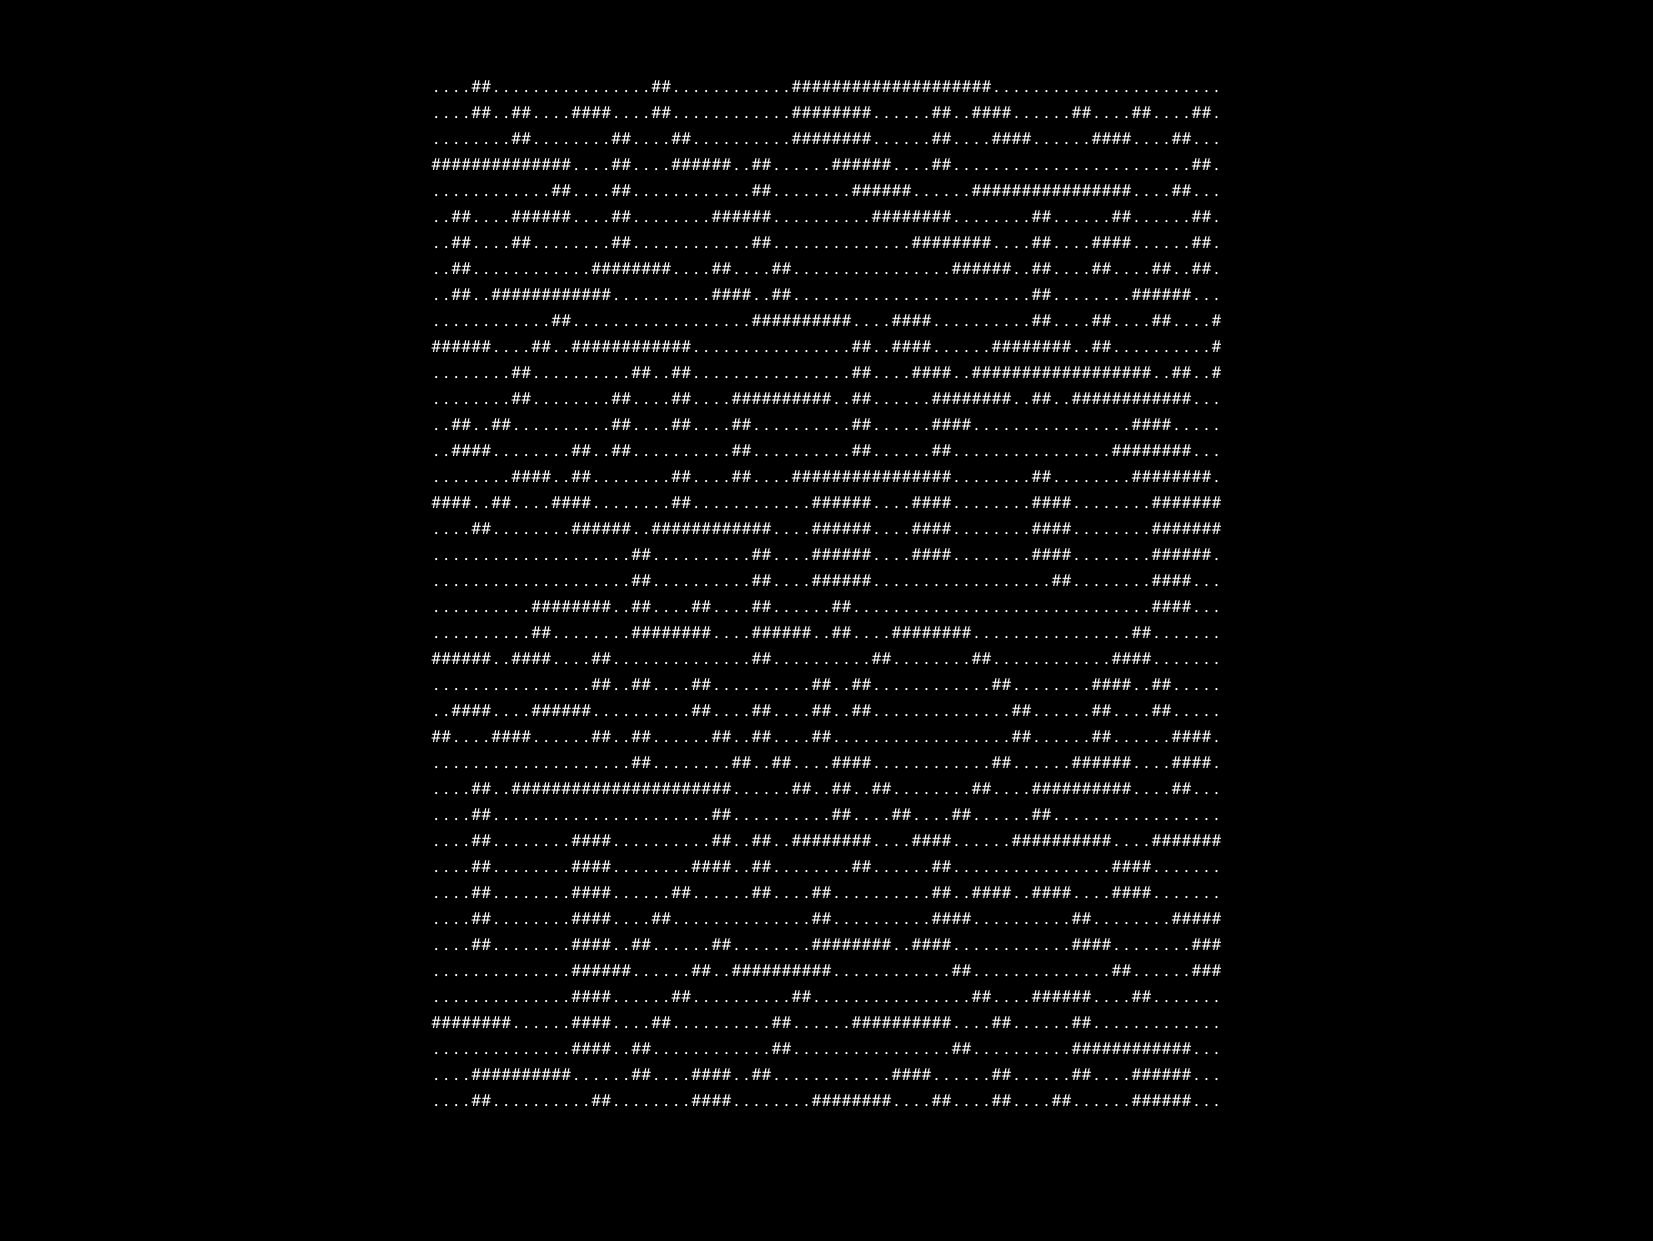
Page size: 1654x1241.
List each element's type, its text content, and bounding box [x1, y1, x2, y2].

list ....##................##............####################....................... ....##..##....####....##............########......##..####......##....##....##. ........##........##....##..........########......##....####......####....##... ##############....##....######..##......######....##........................##. ............##....##............##........######......################....##... ..##....######....##........######..........########........##......##......##. ..##....##........##............##..............########....##....####......##. ..##............########....##....##................######..##....##....##..##. ..##..############..........####..##........................##........######... ............##..................##########....####..........##....##....##....# ######....##..############................##..####......########..##..........# ........##..........##..##................##....####..##################..##..# ........##........##....##....##########..##......########..##..############... ..##..##..........##....##....##..........##......####................####..... ..####........##..##..........##..........##......##................########... ........####..##........##....##....################........##........########. ####..##....####........##............######....####........####........####### ....##........######..############....######....####........####........####### ....................##..........##....######....####........####........######. ....................##..........##....######..................##........####... ..........########..##....##....##......##..............................####... ..........##........########....######..##....########................##....... ######..####....##..............##..........##........##............####....... ................##..##....##..........##..##............##........####..##..... ..####....######..........##....##....##..##..............##......##....##..... ##....####......##..##......##..##....##..................##......##......####. ....................##........##..##....####............##......######....####. ....##..######################......##..##..##........##....##########....##... ....##......................##..........##....##....##......##................. ....##........####..........##..##..########....####......##########....####### ....##........####........####..##........##......##................####....... ....##........####......##......##....##..........##..####..####....####....... ....##........####....##..............##..........####..........##........##### ....##........####..##......##........########..####............####........### ..............######......##..##########............##..............##......### ..............####......##..........##................##....######....##....... ########......####....##..........##......##########....##......##............. ..............####..##............##................##..........############... ....##########......##....####..##............####......##......##....######... ....##..........##........####........########....##....##....##......######... [82, 75, 1571, 1171]
